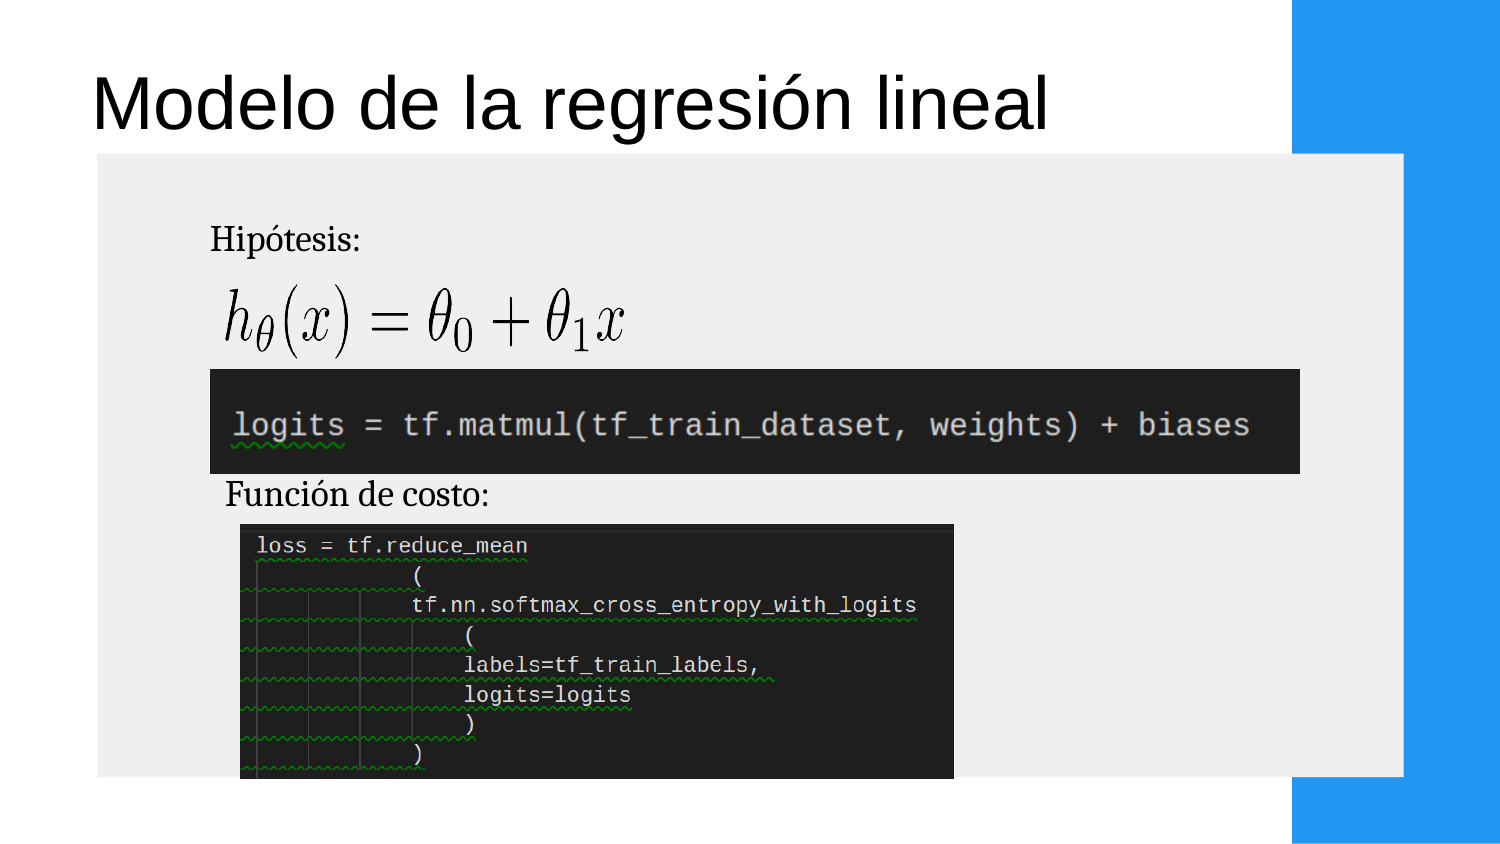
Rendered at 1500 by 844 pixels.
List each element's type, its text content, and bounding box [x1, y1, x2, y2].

title Modelo de la regresión lineal [76, 17, 1391, 160]
text_box Hipótesis: [195, 210, 856, 269]
picture [240, 524, 954, 779]
picture [225, 284, 624, 359]
picture [210, 369, 1300, 474]
text_box Función de costo: [210, 474, 871, 541]
